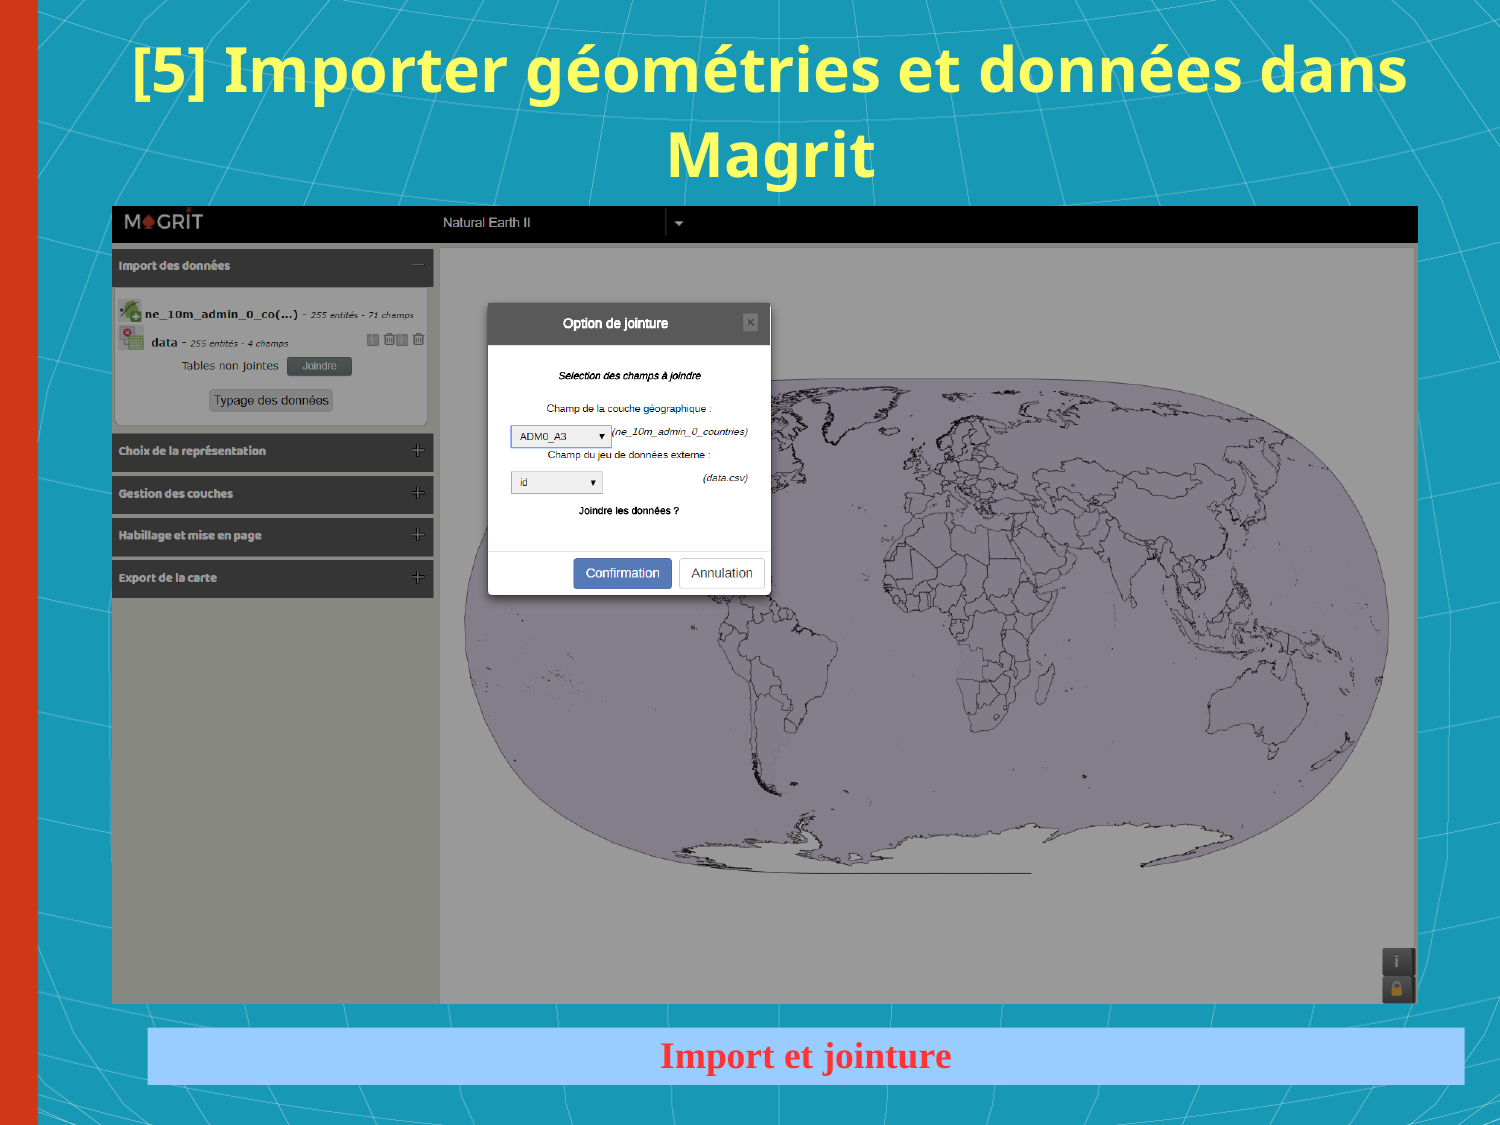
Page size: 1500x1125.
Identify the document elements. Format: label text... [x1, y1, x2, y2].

text_box Import et jointure [147, 1027, 1465, 1085]
title [5] Importer géométries et données dans Magrit [65, 32, 1477, 189]
picture [0, 0, 1500, 1125]
